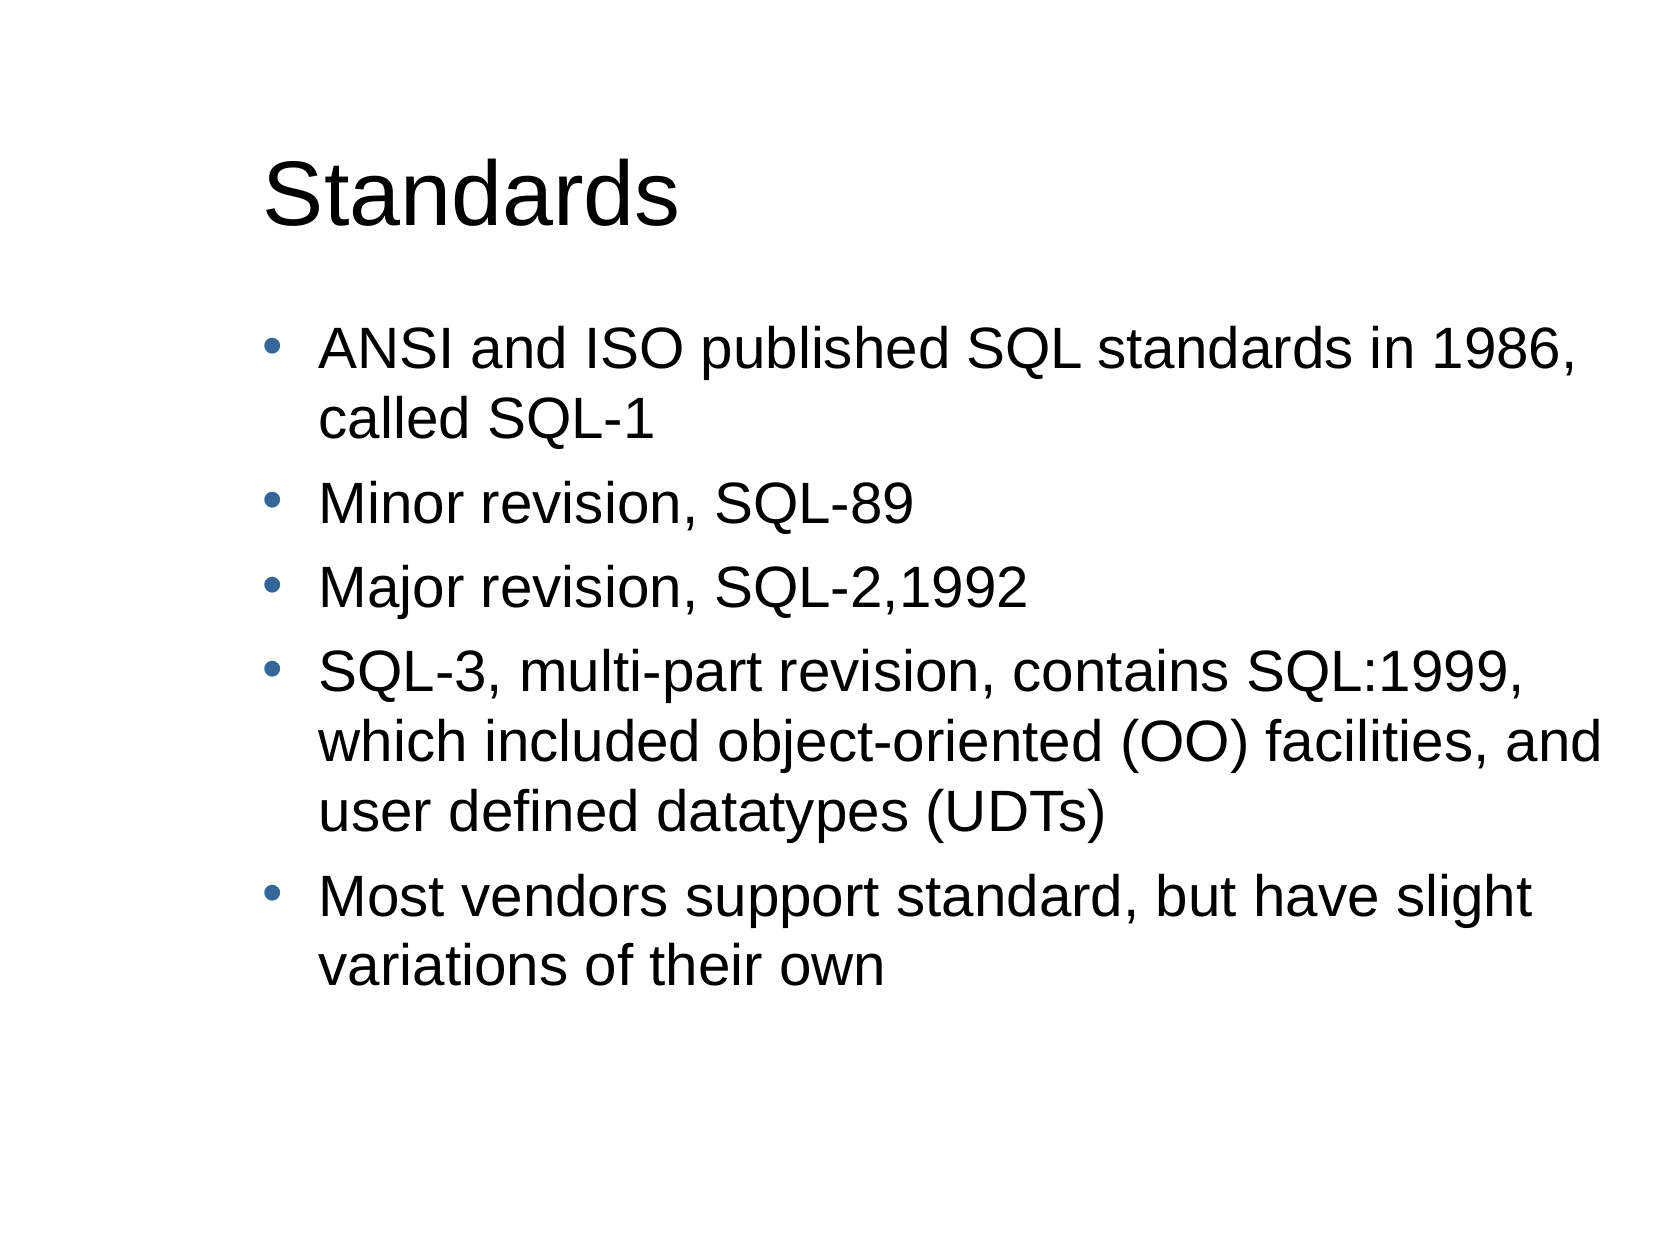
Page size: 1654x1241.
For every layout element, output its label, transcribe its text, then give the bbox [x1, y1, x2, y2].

title Standards [247, 44, 1654, 252]
list ANSI and ISO published SQL standards in 1986, called SQL-1 Minor revision, SQL-89 Major revision, SQL-2,1992 SQL-3, multi-part revision, contains SQL:1999, which included object-oriented (OO) facilities, and user defined datatypes (UDTs) Most vendors support standard, but have slight variations of their own [247, 303, 1654, 1048]
